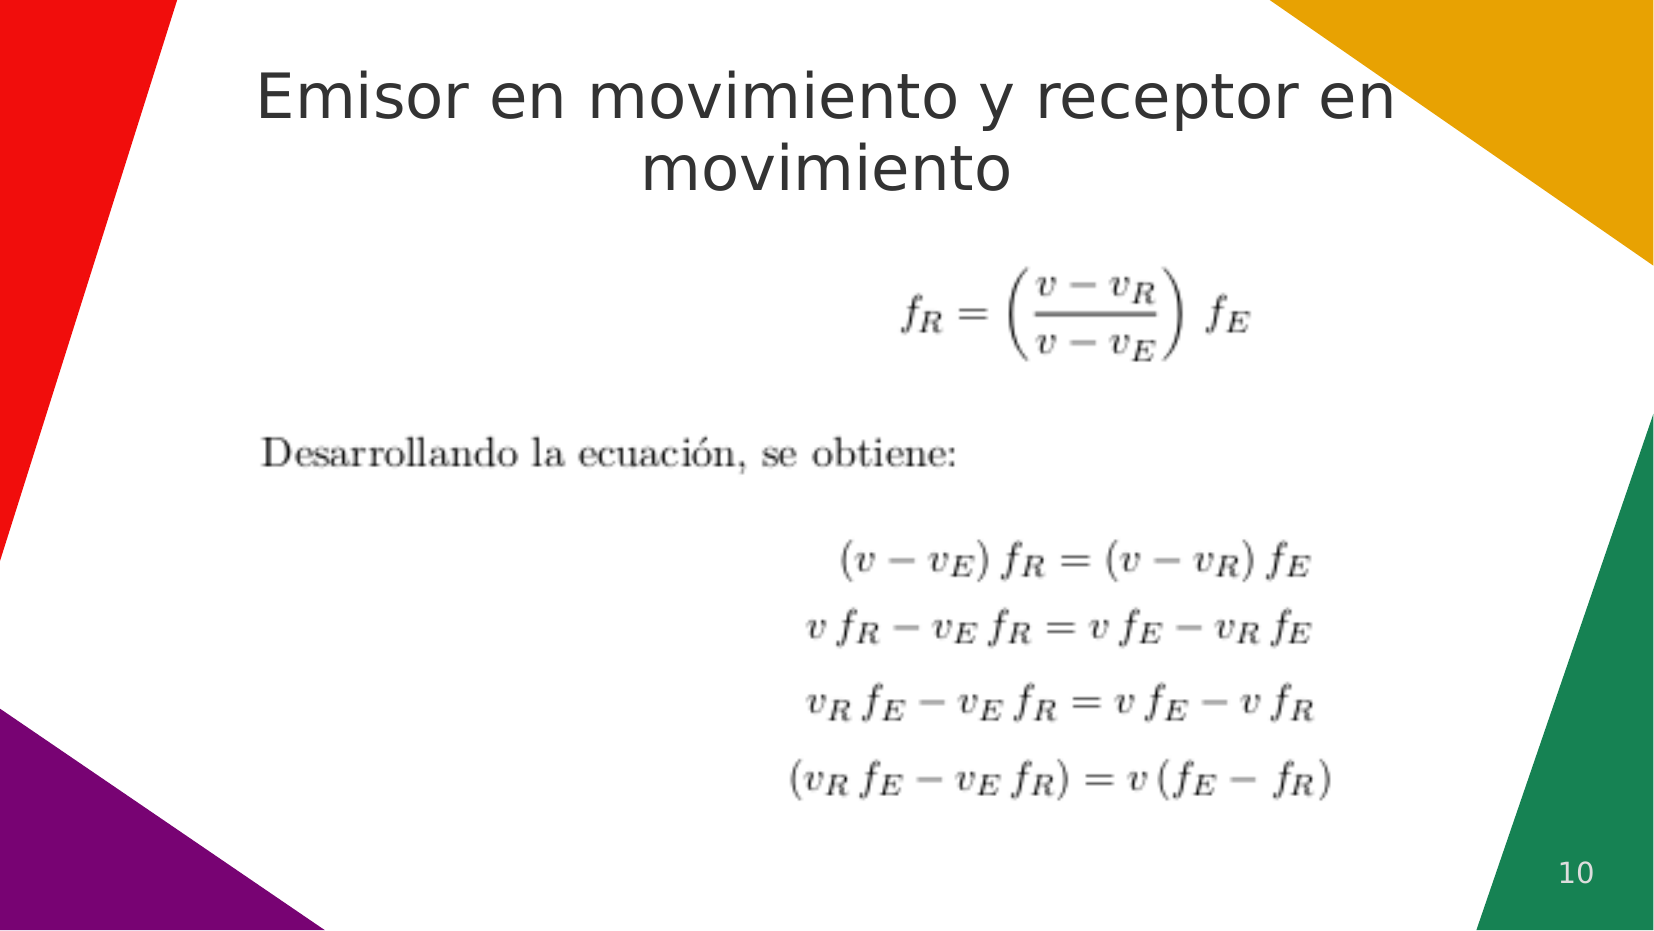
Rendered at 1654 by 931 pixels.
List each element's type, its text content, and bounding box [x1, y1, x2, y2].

title Emisor en movimiento y receptor en movimiento [118, 59, 1536, 207]
picture [209, 236, 1388, 832]
